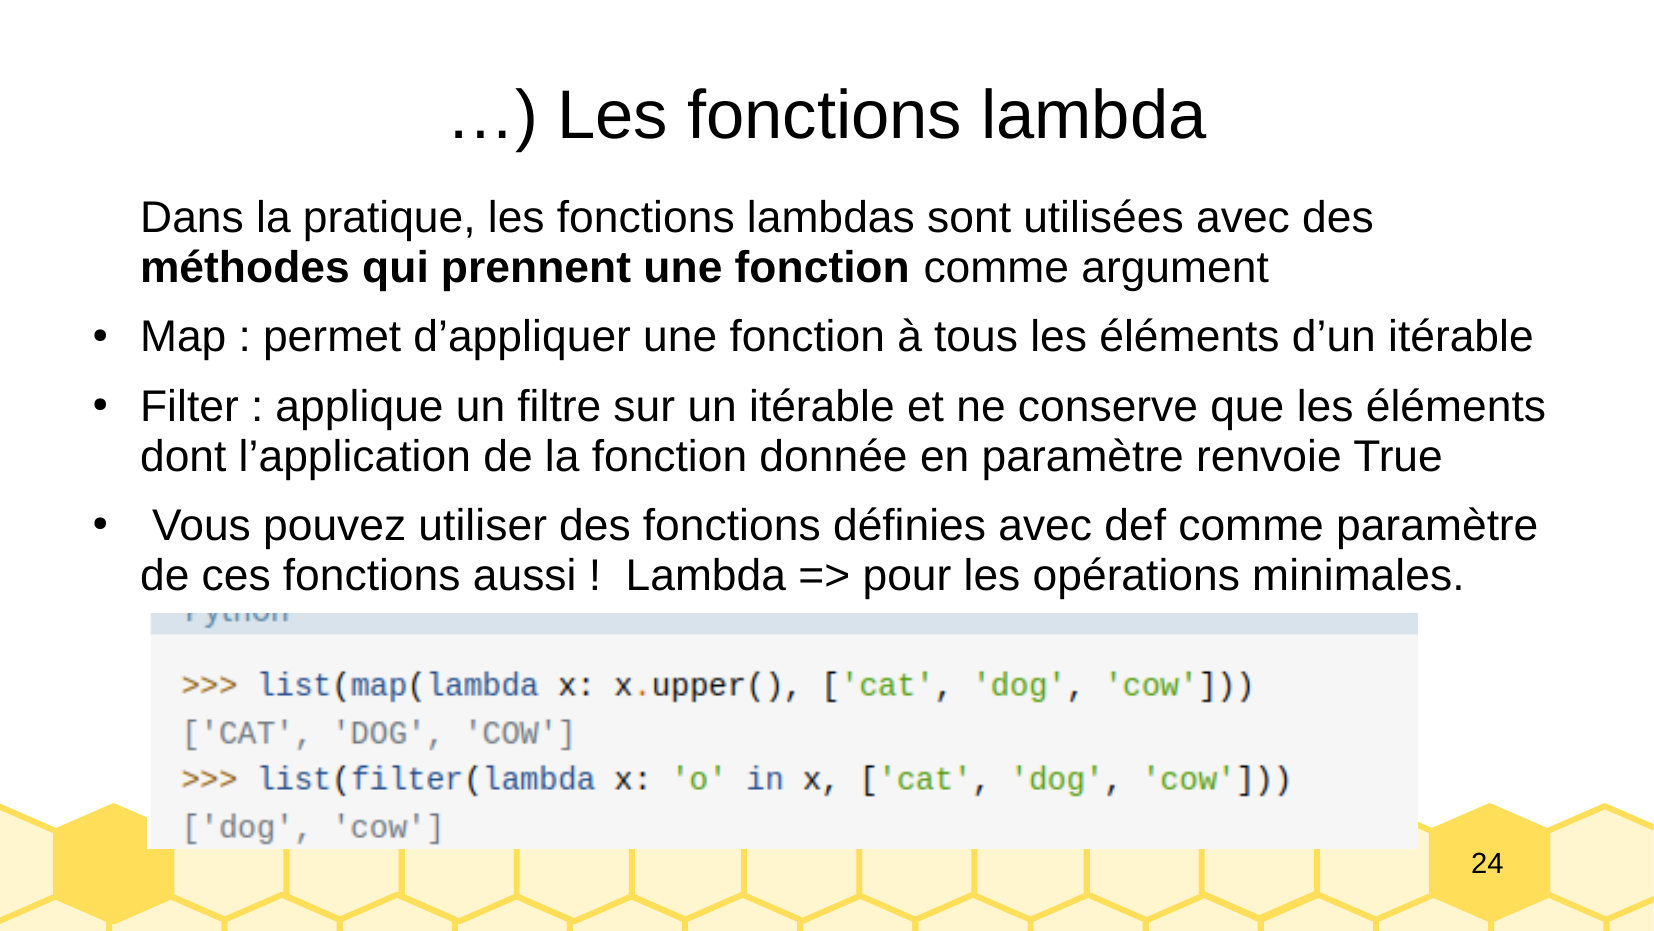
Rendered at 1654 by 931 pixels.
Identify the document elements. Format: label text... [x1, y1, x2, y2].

picture [147, 613, 1418, 849]
list Dans la pratique, les fonctions lambdas sont utilisées avec des méthodes qui prennent une fonction comme argument Map : permet d’appliquer une fonction à tous les éléments d’un itérable Filter : applique un filtre sur un itérable et ne conserve que les éléments dont l’application de la fonction donnée en paramètre renvoie True Vous pouvez utiliser des fonctions définies avec def comme paramètre de ces fonctions aussi ! Lambda => pour les opérations minimales. [76, 192, 1565, 732]
title …) Les fonctions lambda [82, 37, 1571, 193]
